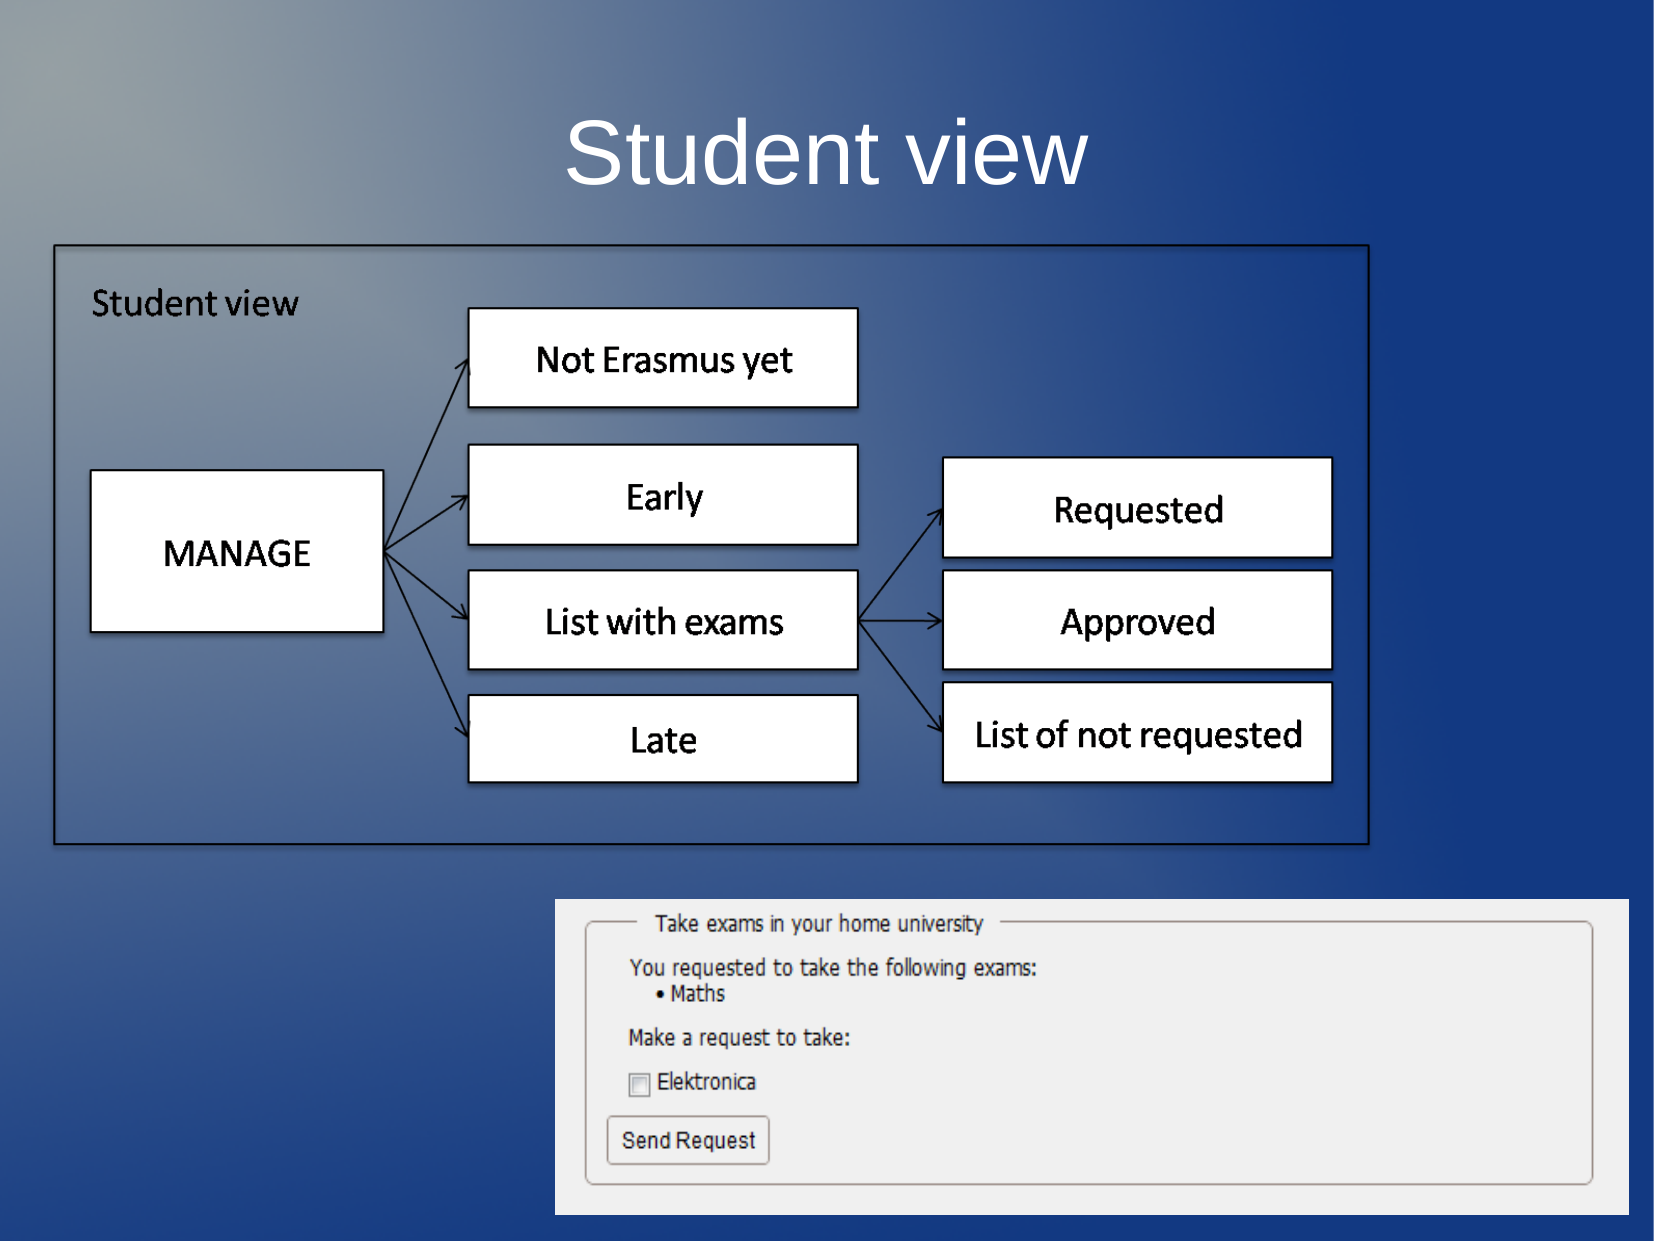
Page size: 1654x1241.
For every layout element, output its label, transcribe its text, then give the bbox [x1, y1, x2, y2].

picture [0, 0, 1654, 1241]
title Student view [82, 49, 1571, 257]
